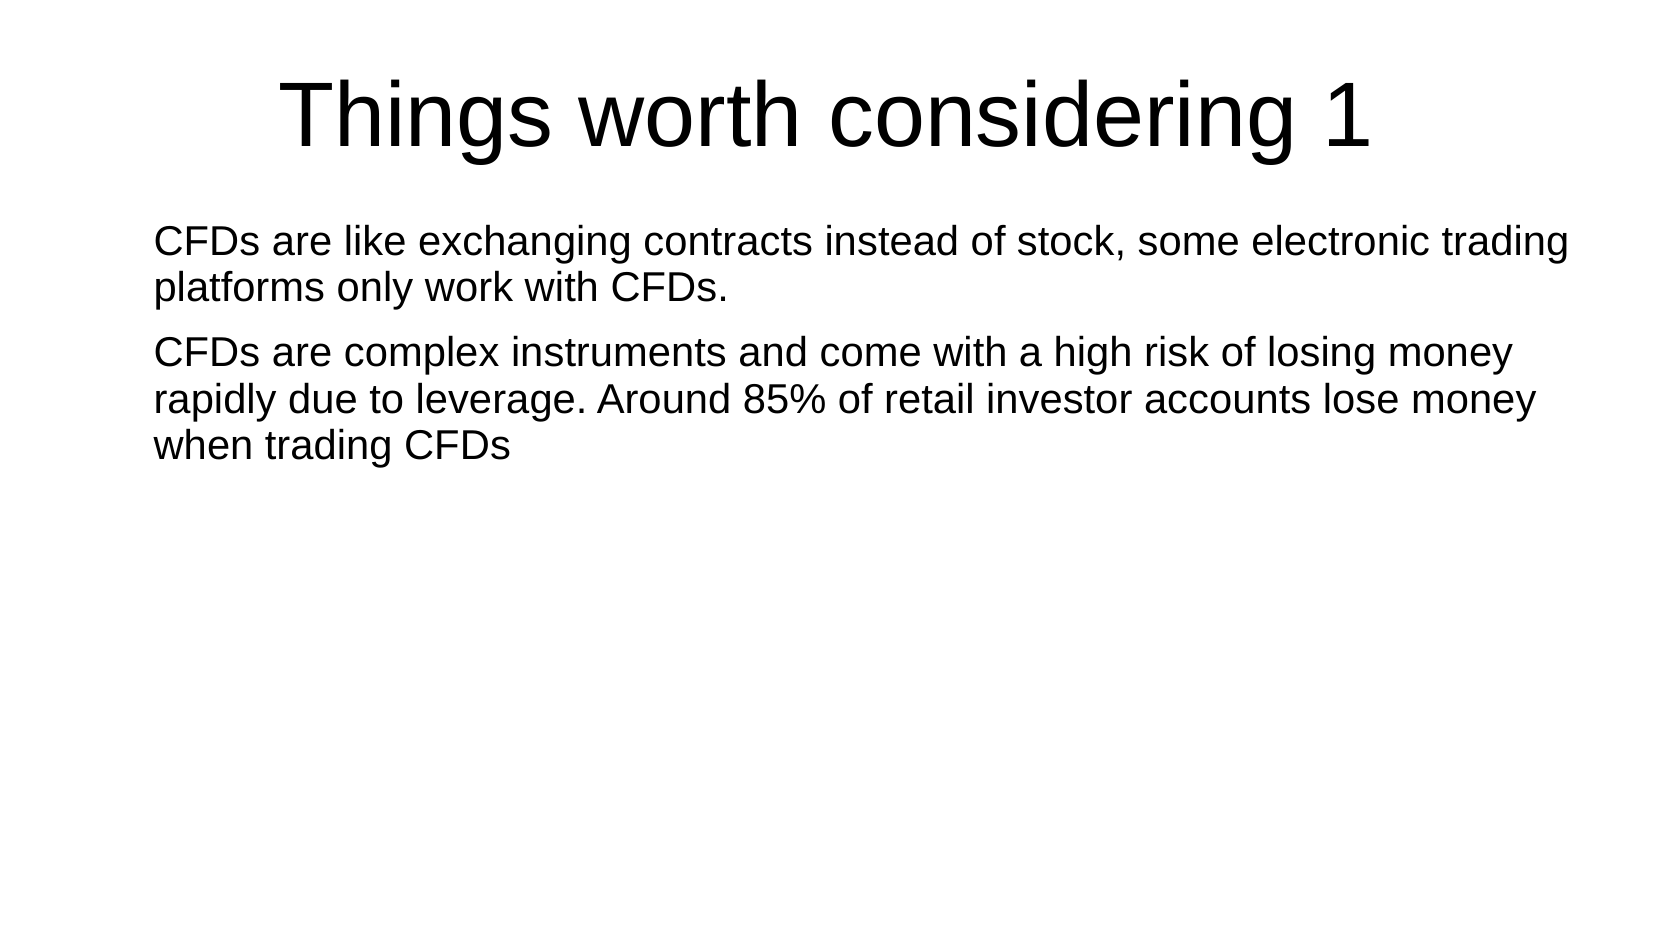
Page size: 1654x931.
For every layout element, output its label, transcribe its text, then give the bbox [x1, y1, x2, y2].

title Things worth considering 1 [82, 37, 1571, 193]
list CFDs are like exchanging contracts instead of stock, some electronic trading platforms only work with CFDs. CFDs are complex instruments and come with a high risk of losing money rapidly due to leverage. Around 85% of retail investor accounts lose money when trading CFDs [82, 217, 1571, 757]
